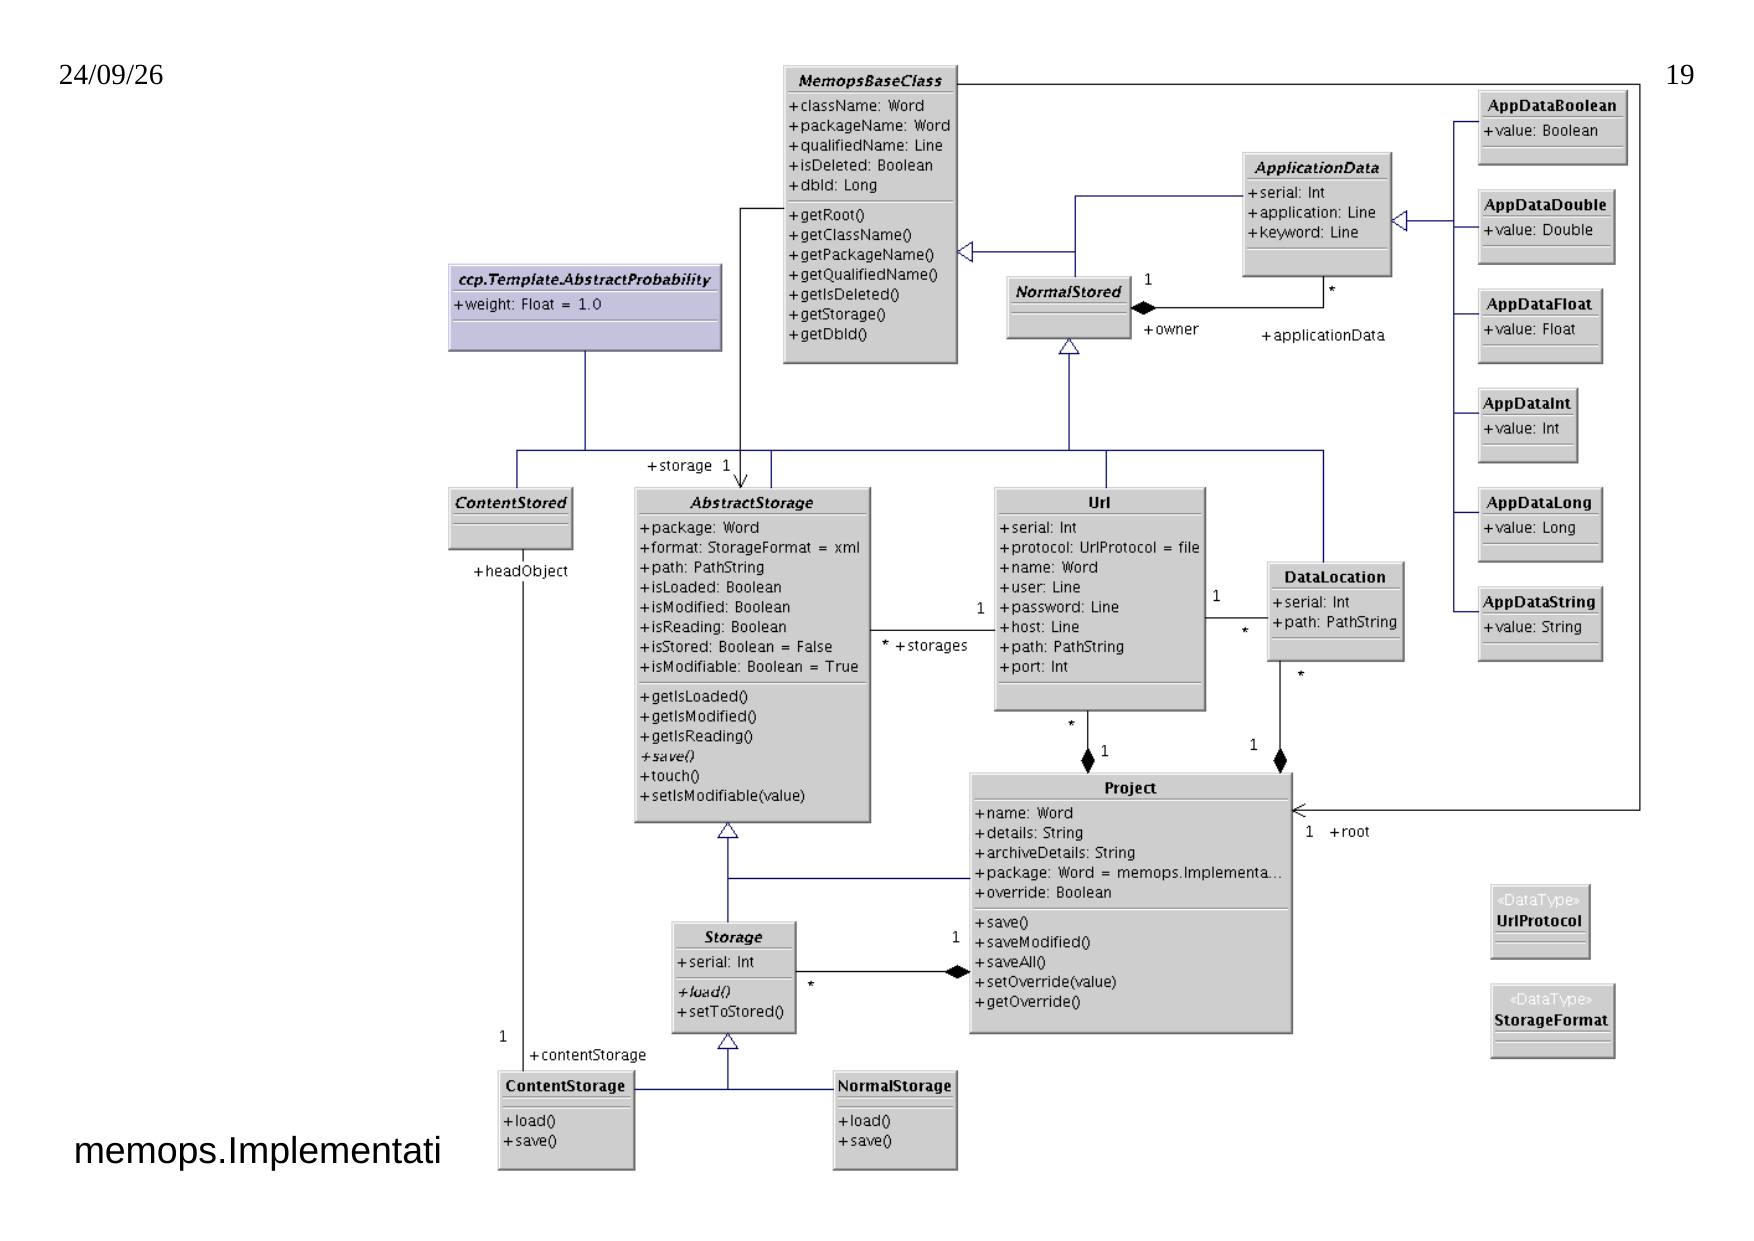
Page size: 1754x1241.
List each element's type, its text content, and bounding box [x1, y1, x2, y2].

picture [442, 59, 1653, 1182]
text_box memops.Implementation [59, 1122, 424, 1184]
